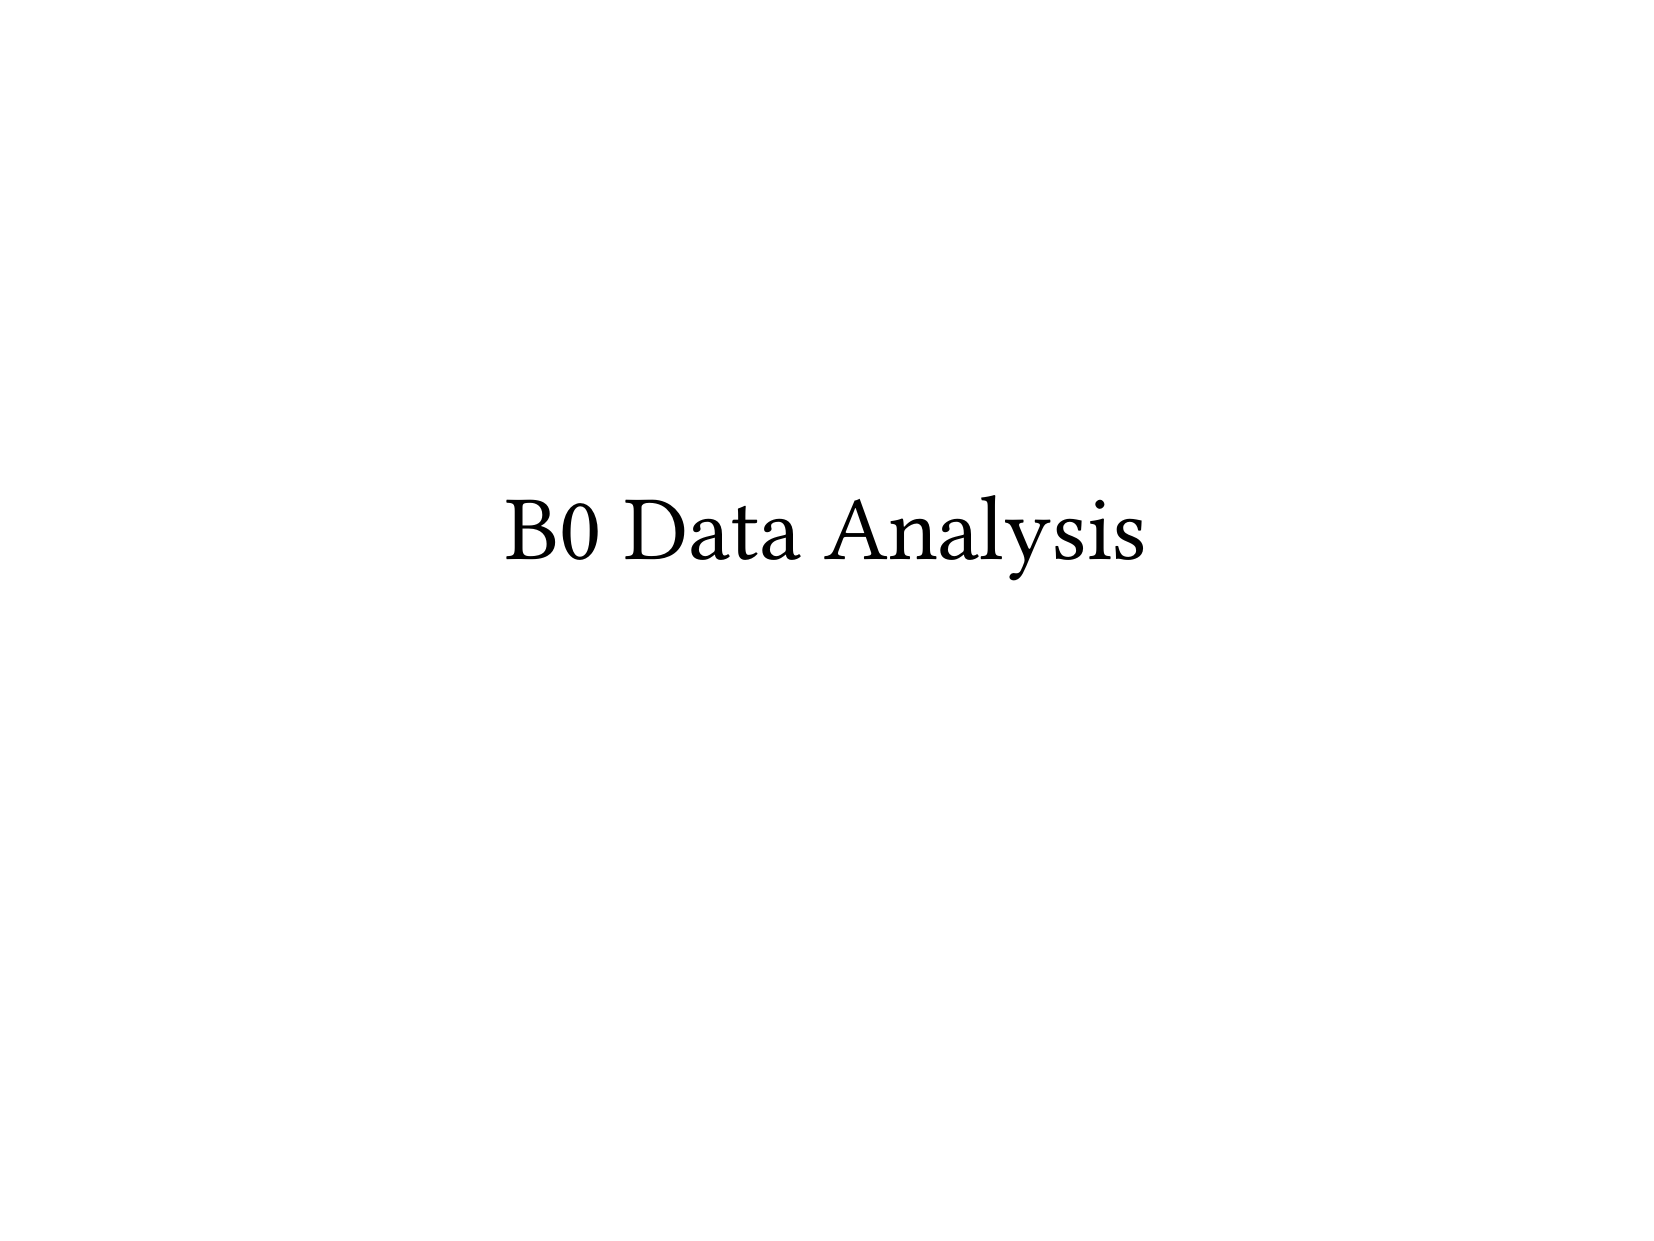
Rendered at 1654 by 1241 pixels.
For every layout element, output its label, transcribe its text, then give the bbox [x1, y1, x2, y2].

subtitle B0 Data Analysis [82, 49, 1571, 1010]
